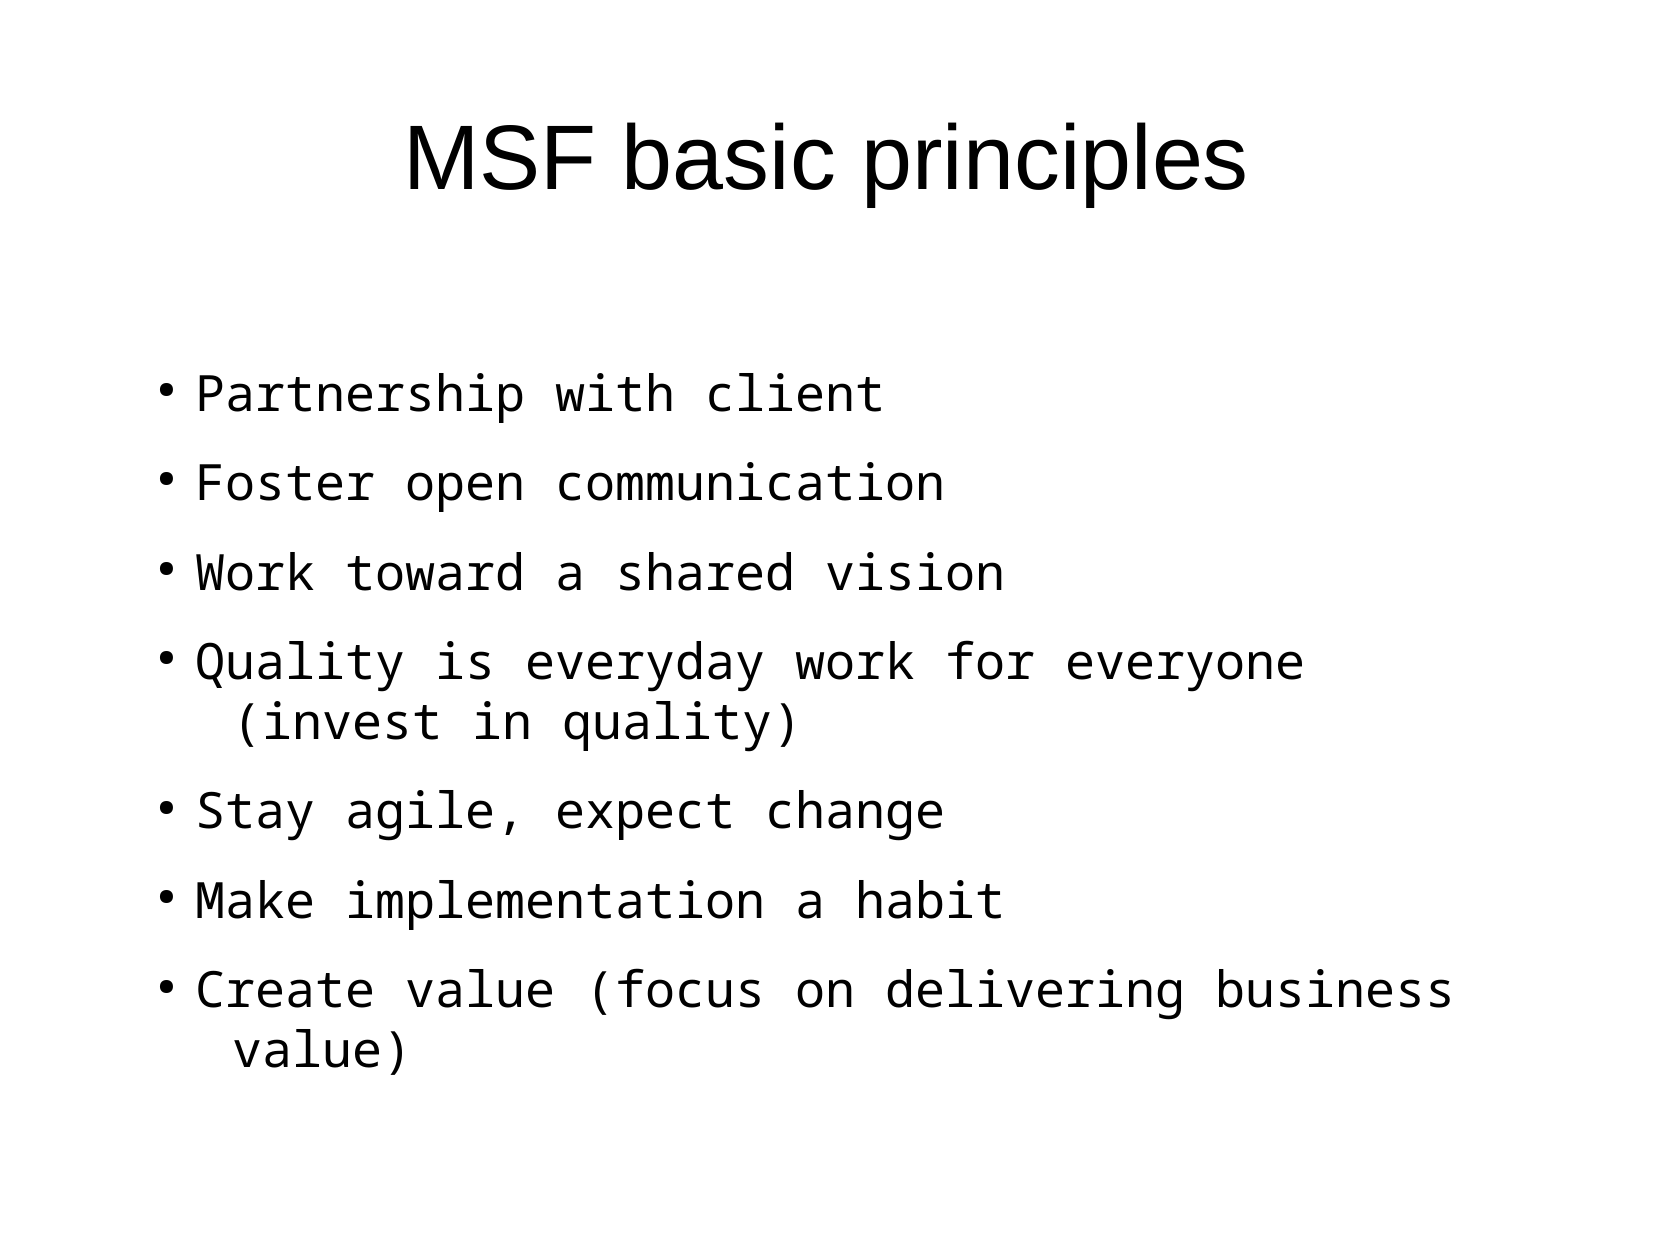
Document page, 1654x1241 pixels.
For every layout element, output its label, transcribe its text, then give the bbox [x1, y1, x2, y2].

title MSF basic principles [82, 49, 1571, 257]
list Partnership with client Foster open communication Work toward a shared vision Quality is everyday work for everyone (invest in quality) Stay agile, expect change Make implementation a habit Create value (focus on delivering business value) [82, 271, 1536, 1087]
